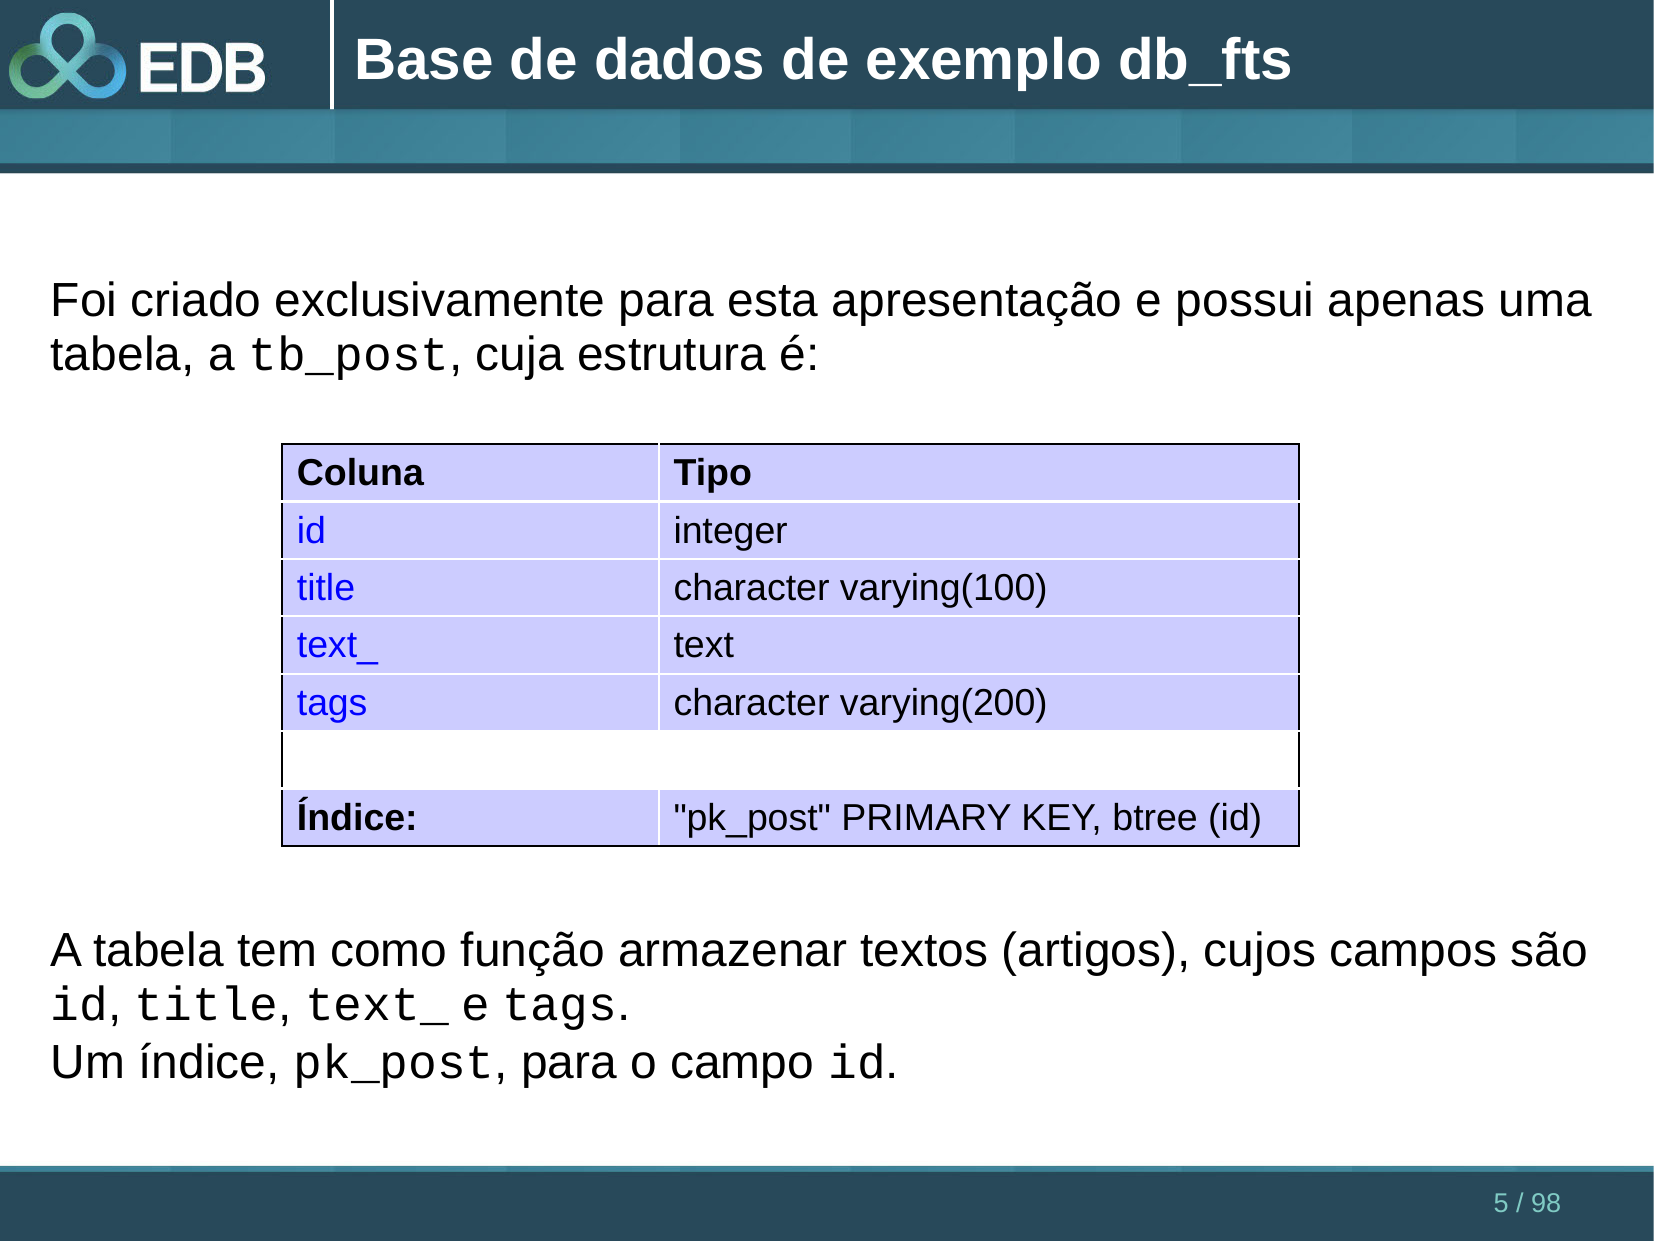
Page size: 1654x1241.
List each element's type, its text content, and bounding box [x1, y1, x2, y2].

table_cell character varying(100) [660, 560, 1298, 615]
table_cell [660, 732, 1298, 787]
table_cell "pk_post" PRIMARY KEY, btree (id) [660, 790, 1298, 845]
table_cell text [660, 617, 1298, 673]
table_cell [283, 732, 658, 787]
table_cell tags [283, 675, 658, 730]
table_cell title [283, 560, 658, 615]
table_header Tipo [660, 445, 1298, 500]
table_cell Índice: [283, 790, 658, 845]
table_header Coluna [283, 445, 658, 500]
table_cell id [283, 503, 658, 558]
table_cell character varying(200) [660, 675, 1298, 730]
title Base de dados de exemplo db_fts [354, 0, 1625, 125]
picture [0, 0, 1654, 1241]
table_cell integer [660, 503, 1298, 558]
table_cell text_ [283, 617, 658, 673]
text_box Foi criado exclusivamente para esta apresentação e possui apenas uma tabela, a tb_post, cuja estrutura é: A tabela tem como função armazenar textos (artigos), cujos campos são id, title, text_ e tags. Um índice, pk_post, para o campo id. [36, 265, 1630, 1101]
